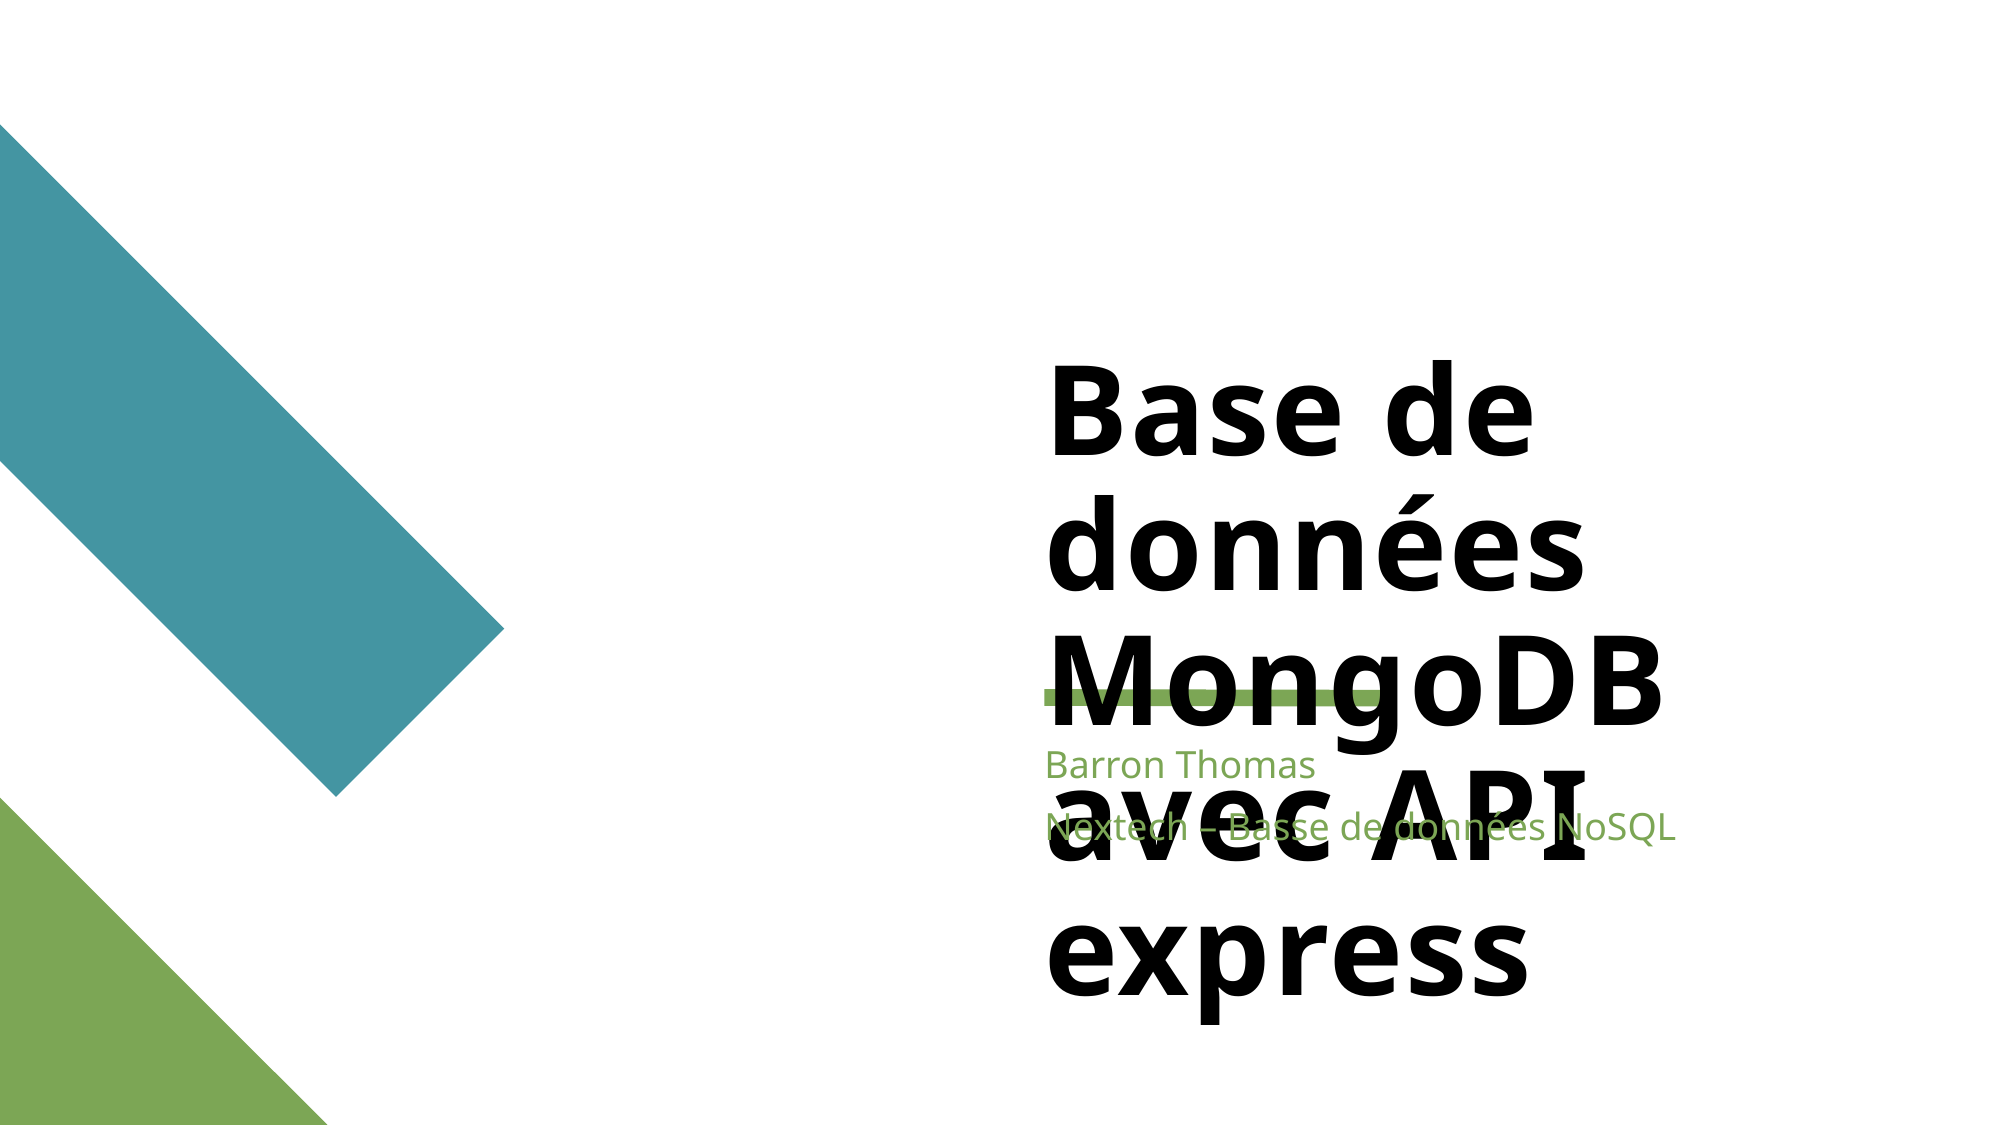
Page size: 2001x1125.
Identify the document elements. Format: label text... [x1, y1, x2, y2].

title Base de données MongoDB avec API express [887, 350, 1962, 600]
list Barron Thomas Nextech – Basse de données NoSQL [1044, 746, 1946, 903]
